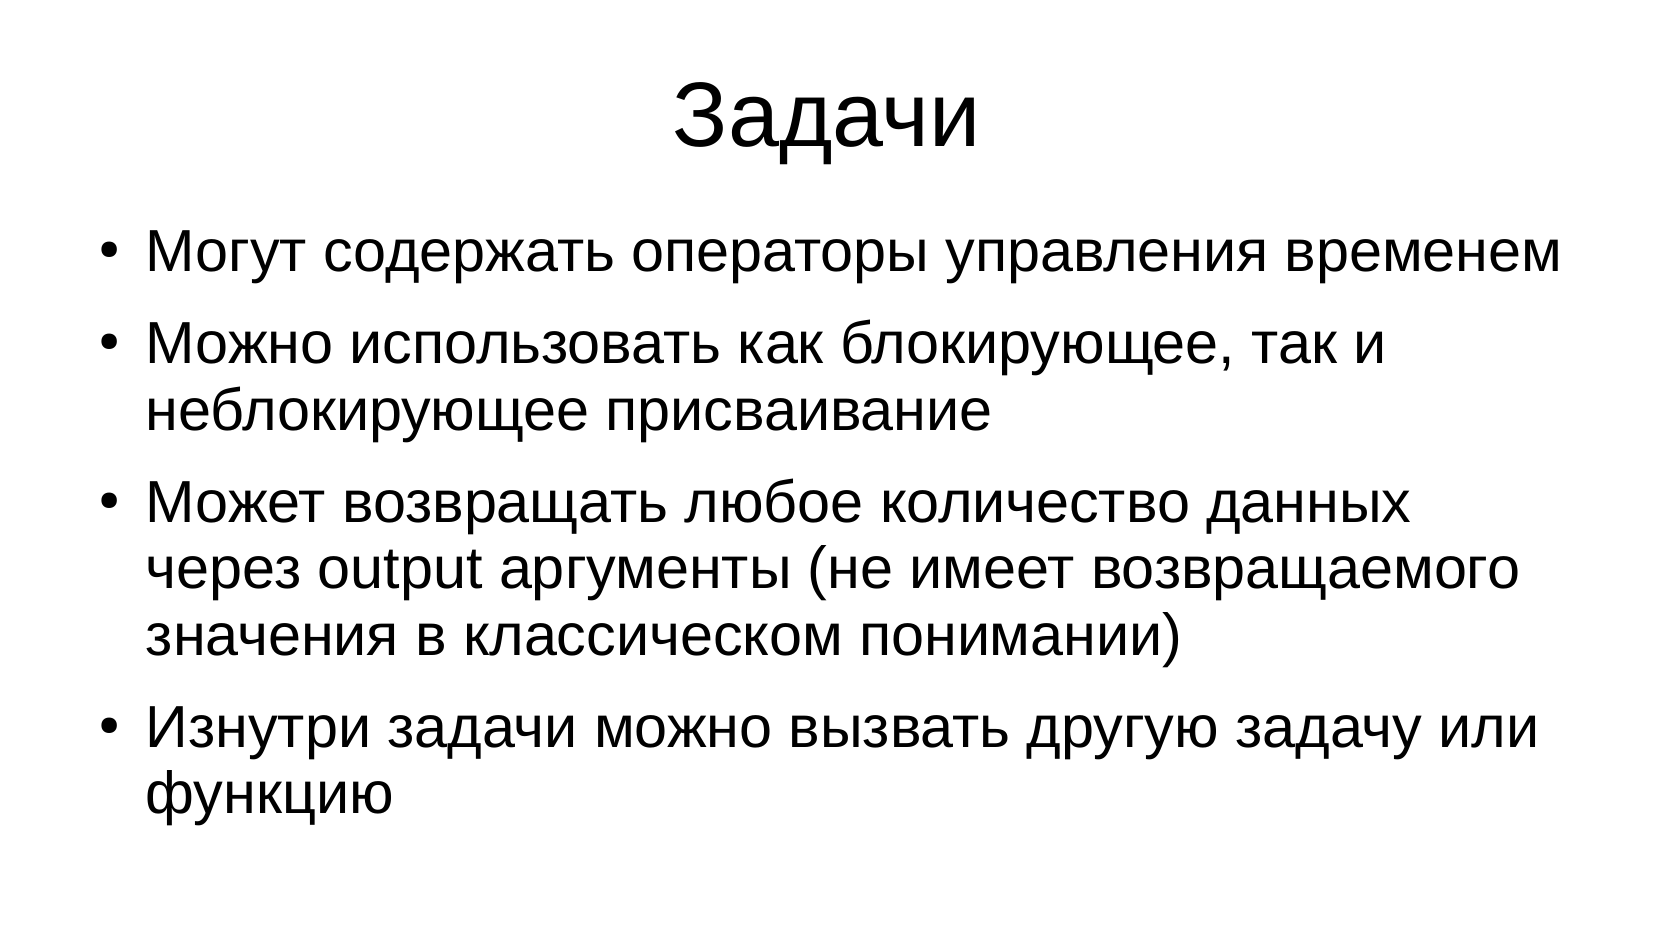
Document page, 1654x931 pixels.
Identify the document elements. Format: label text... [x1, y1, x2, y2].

list Могут содержать операторы управления временем Можно использовать как блокирующее, так и неблокирующее присваивание Может возвращать любое количество данных через output аргументы (не имеет возвращаемого значения в классическом понимании) Изнутри задачи можно вызвать другую задачу или функцию [82, 217, 1571, 841]
title Задачи [82, 37, 1571, 193]
